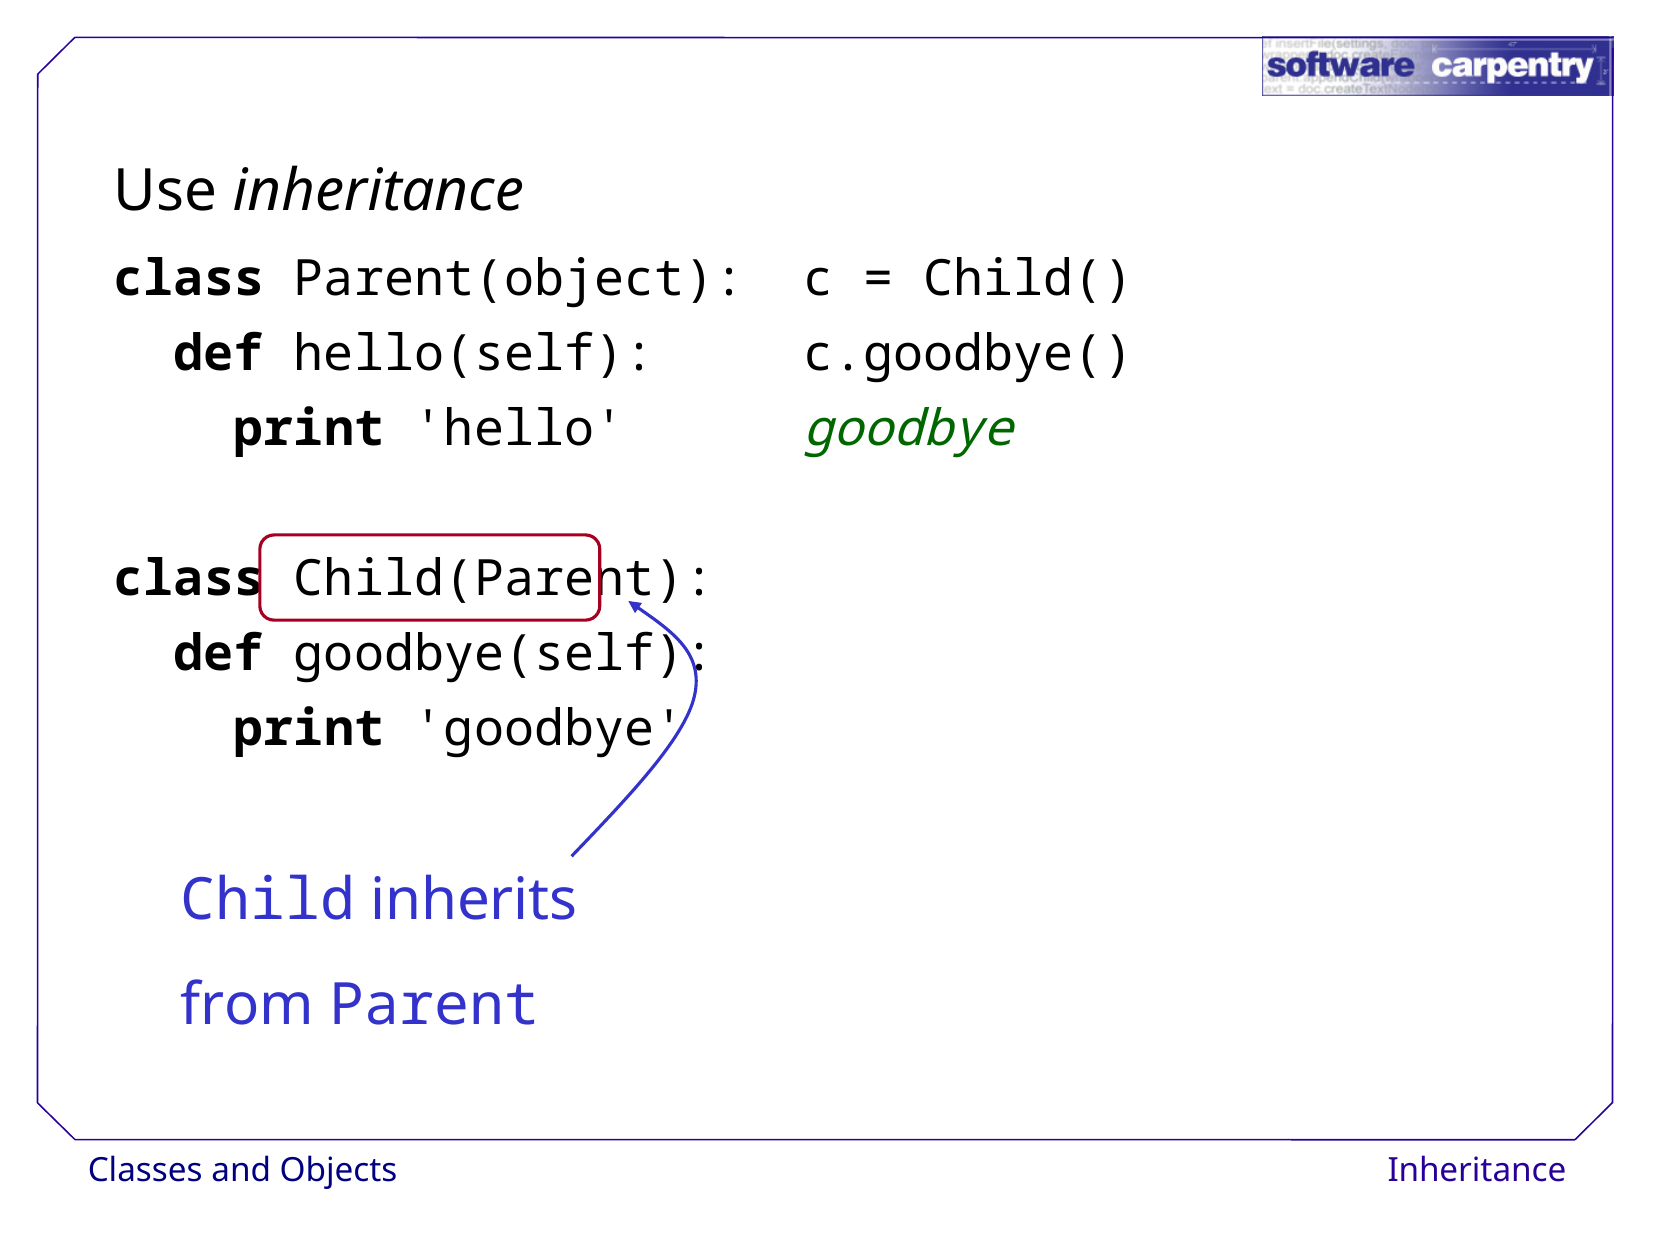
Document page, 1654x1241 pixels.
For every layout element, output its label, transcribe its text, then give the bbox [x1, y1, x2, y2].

text_box c = Child() c.goodbye() goodbye [788, 223, 1602, 464]
text_box Child inherits from Parent [165, 818, 721, 1044]
text_box class Parent(object): def hello(self): print 'hello' class Child(Parent): def goodbye(self): print 'goodbye' [99, 223, 808, 764]
text_box Use inheritance [99, 109, 1517, 223]
picture [1262, 36, 1614, 96]
